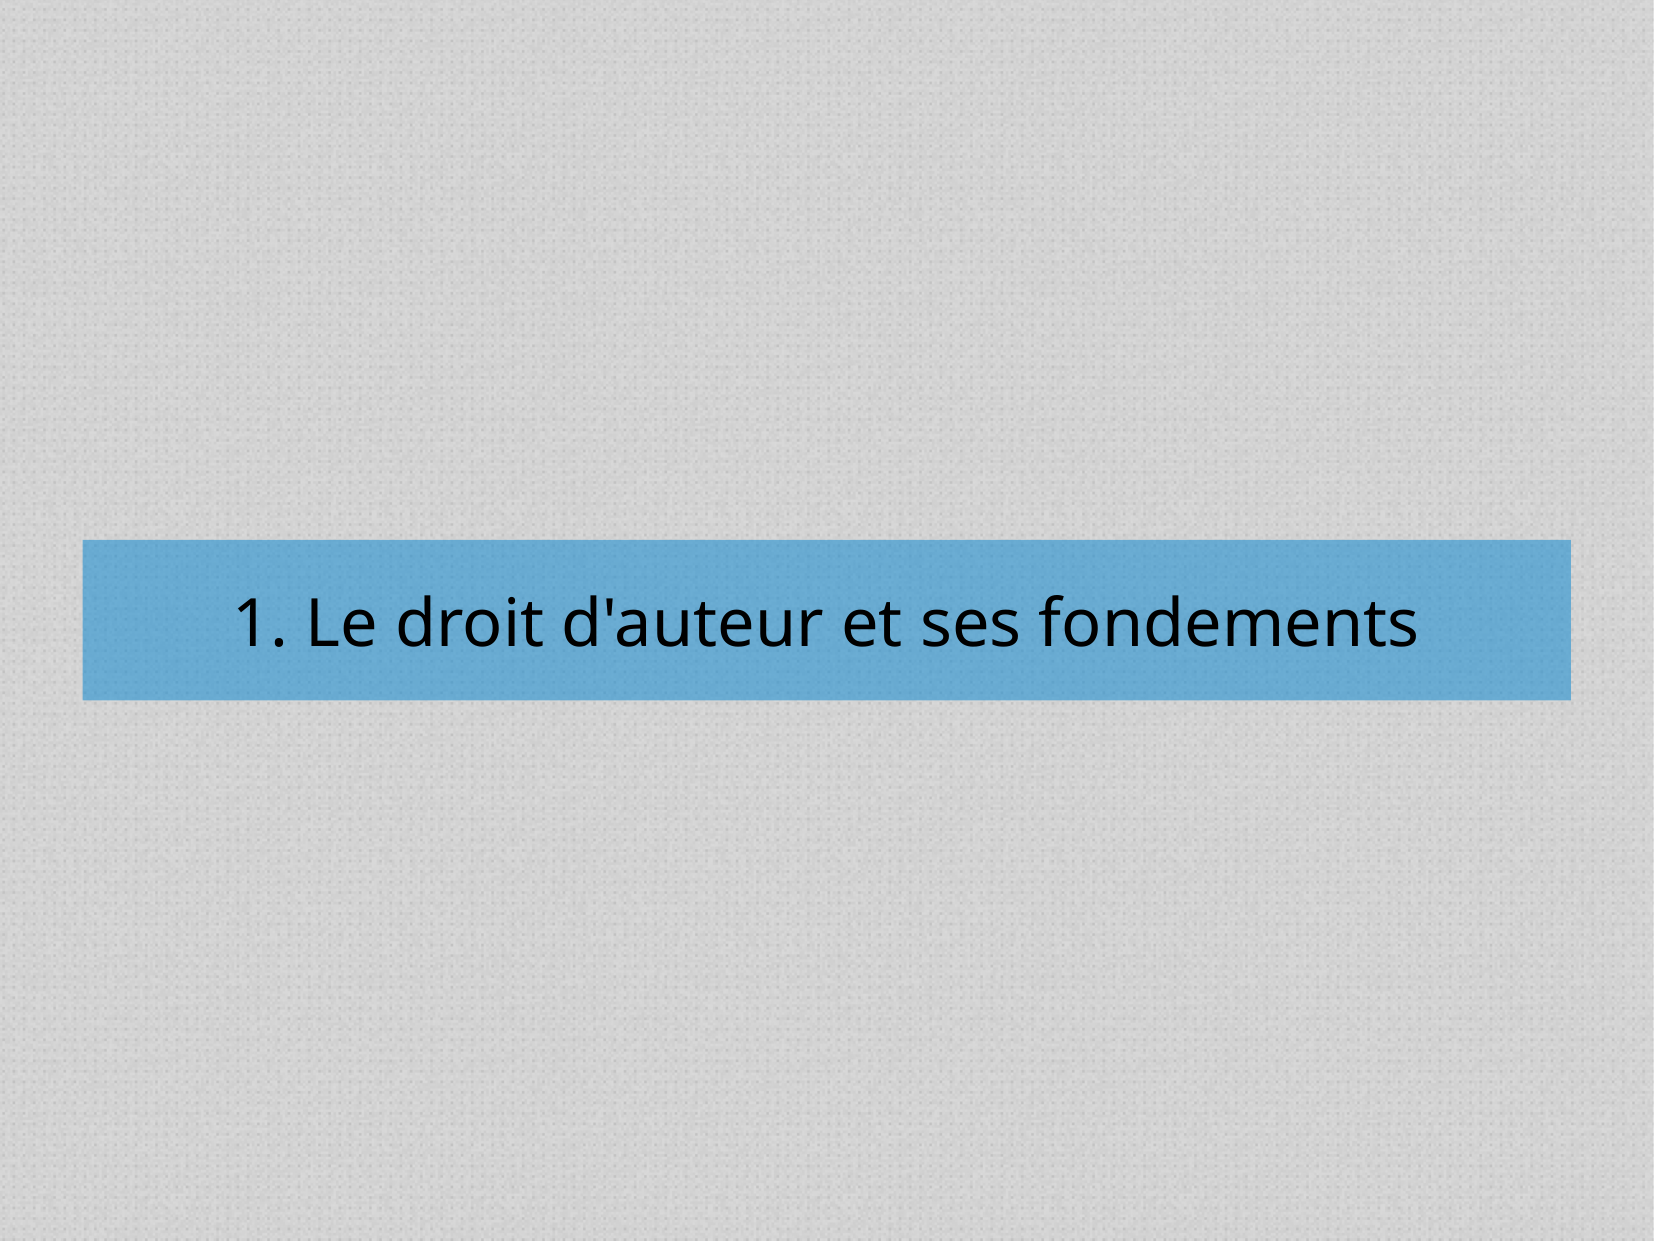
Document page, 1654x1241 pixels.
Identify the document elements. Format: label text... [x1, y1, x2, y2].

subtitle 1. Le droit d'auteur et ses fondements [82, 539, 1571, 701]
picture [0, 0, 1654, 1241]
